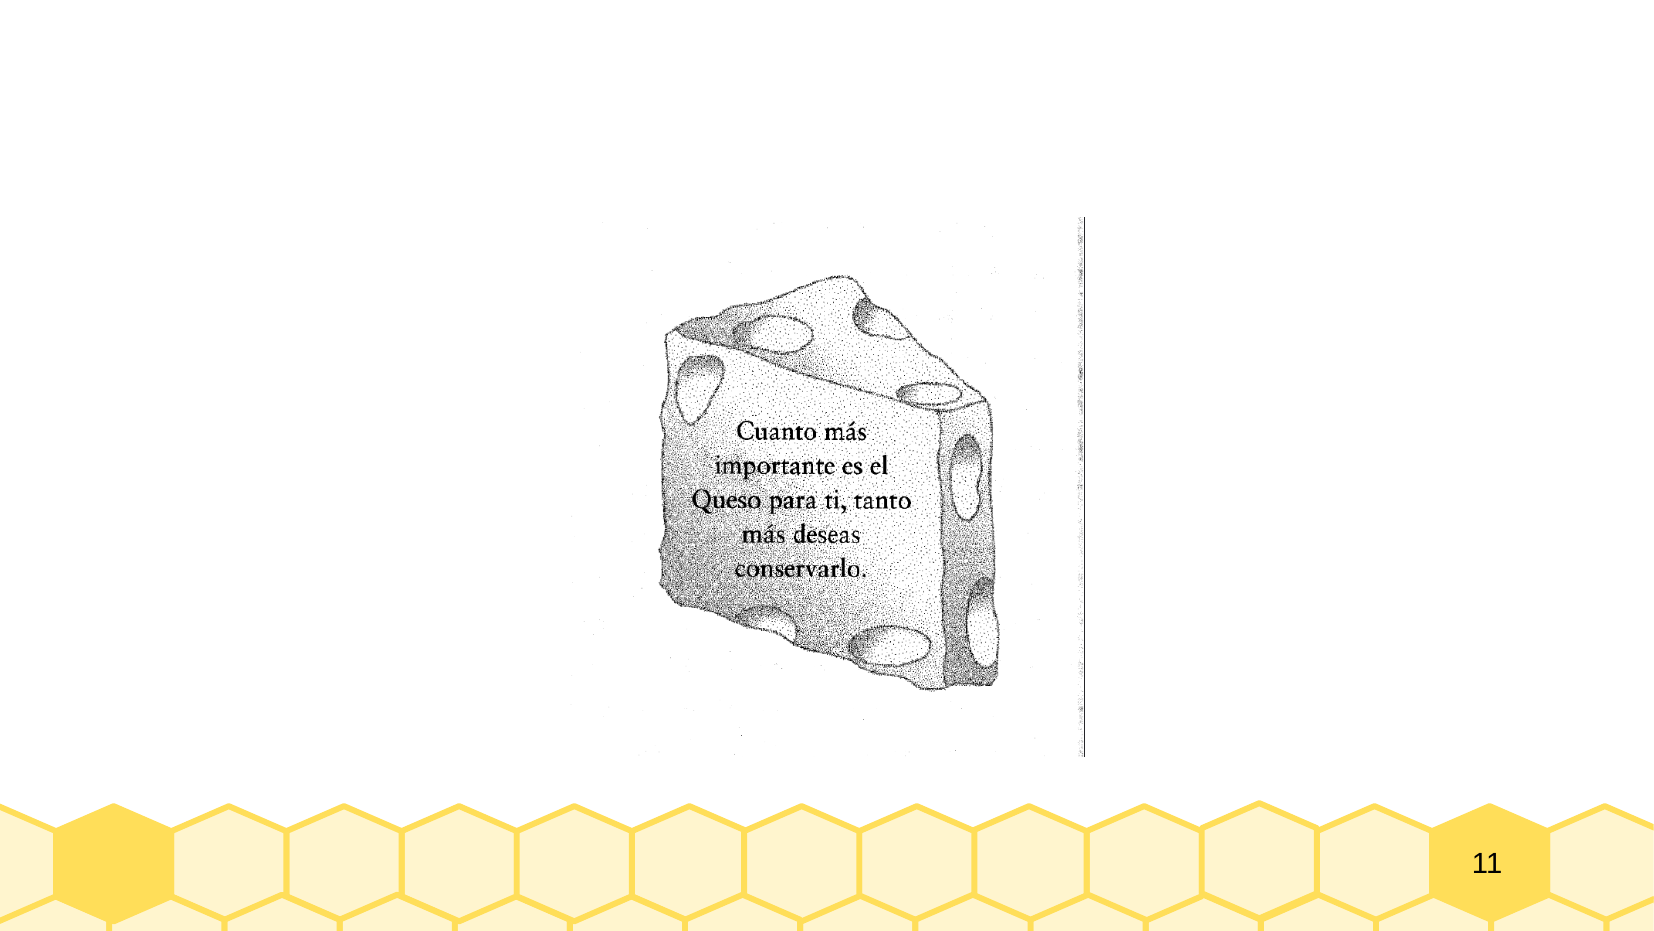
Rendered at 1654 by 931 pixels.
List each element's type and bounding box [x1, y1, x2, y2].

picture [569, 217, 1085, 758]
